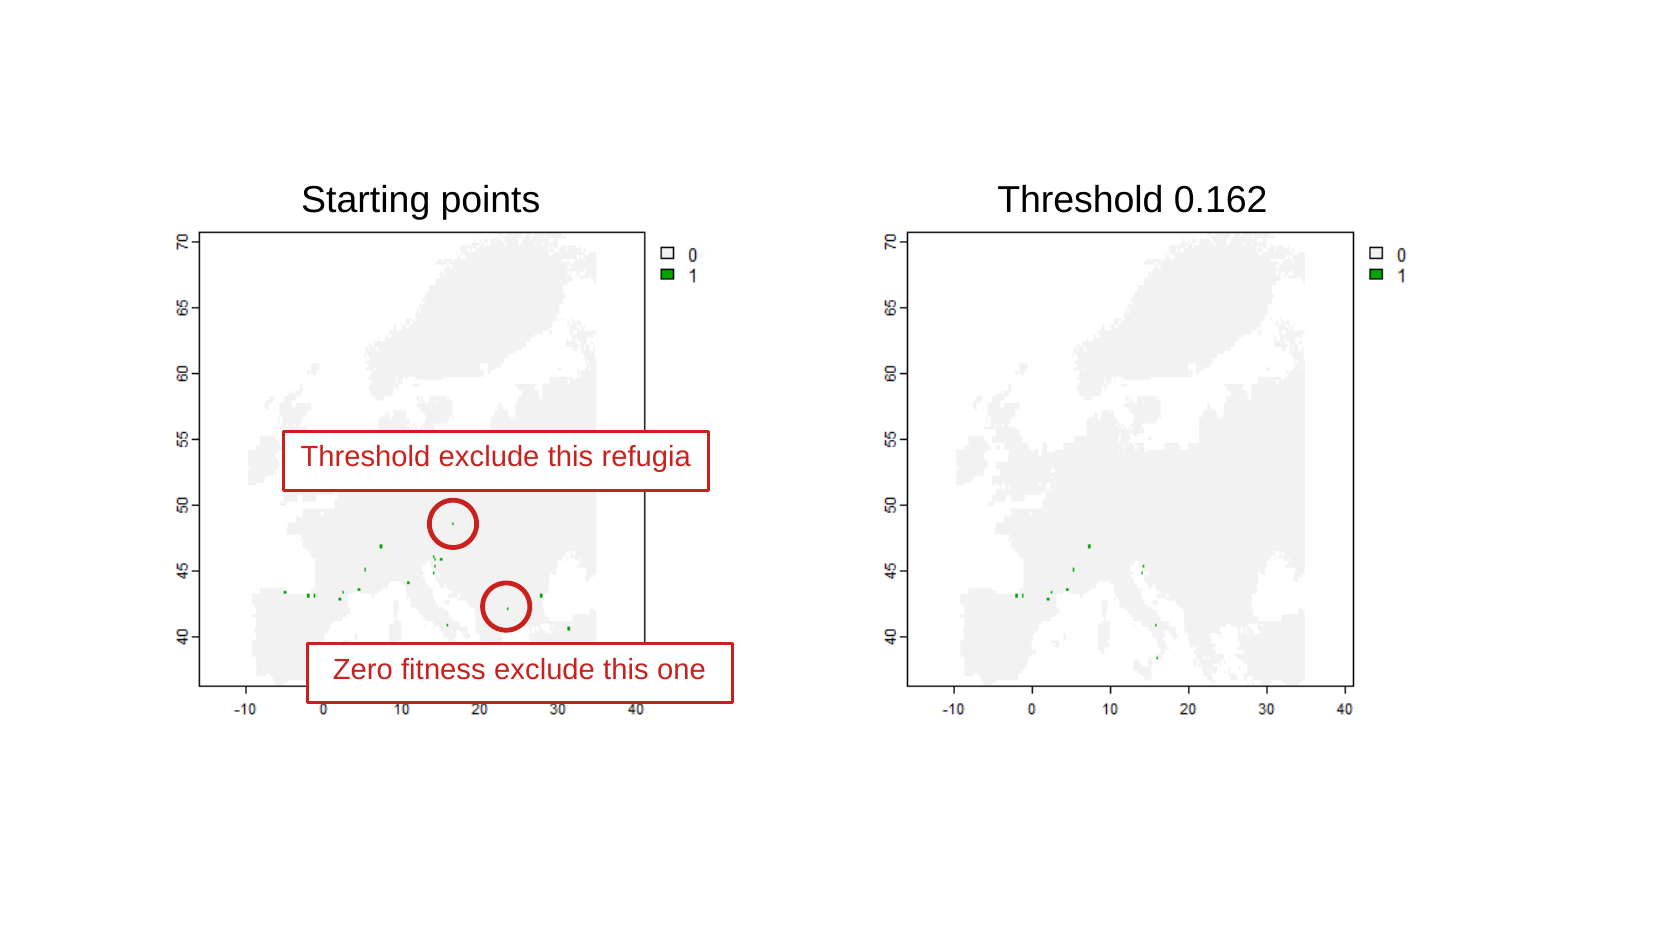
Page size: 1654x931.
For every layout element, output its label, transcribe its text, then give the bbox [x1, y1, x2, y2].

text_box Zero fitness exclude this one [307, 643, 733, 703]
picture [118, 177, 1541, 768]
text_box Threshold 0.162 [947, 171, 1317, 231]
text_box Threshold exclude this refugia [283, 431, 709, 491]
text_box Starting points [236, 171, 606, 231]
